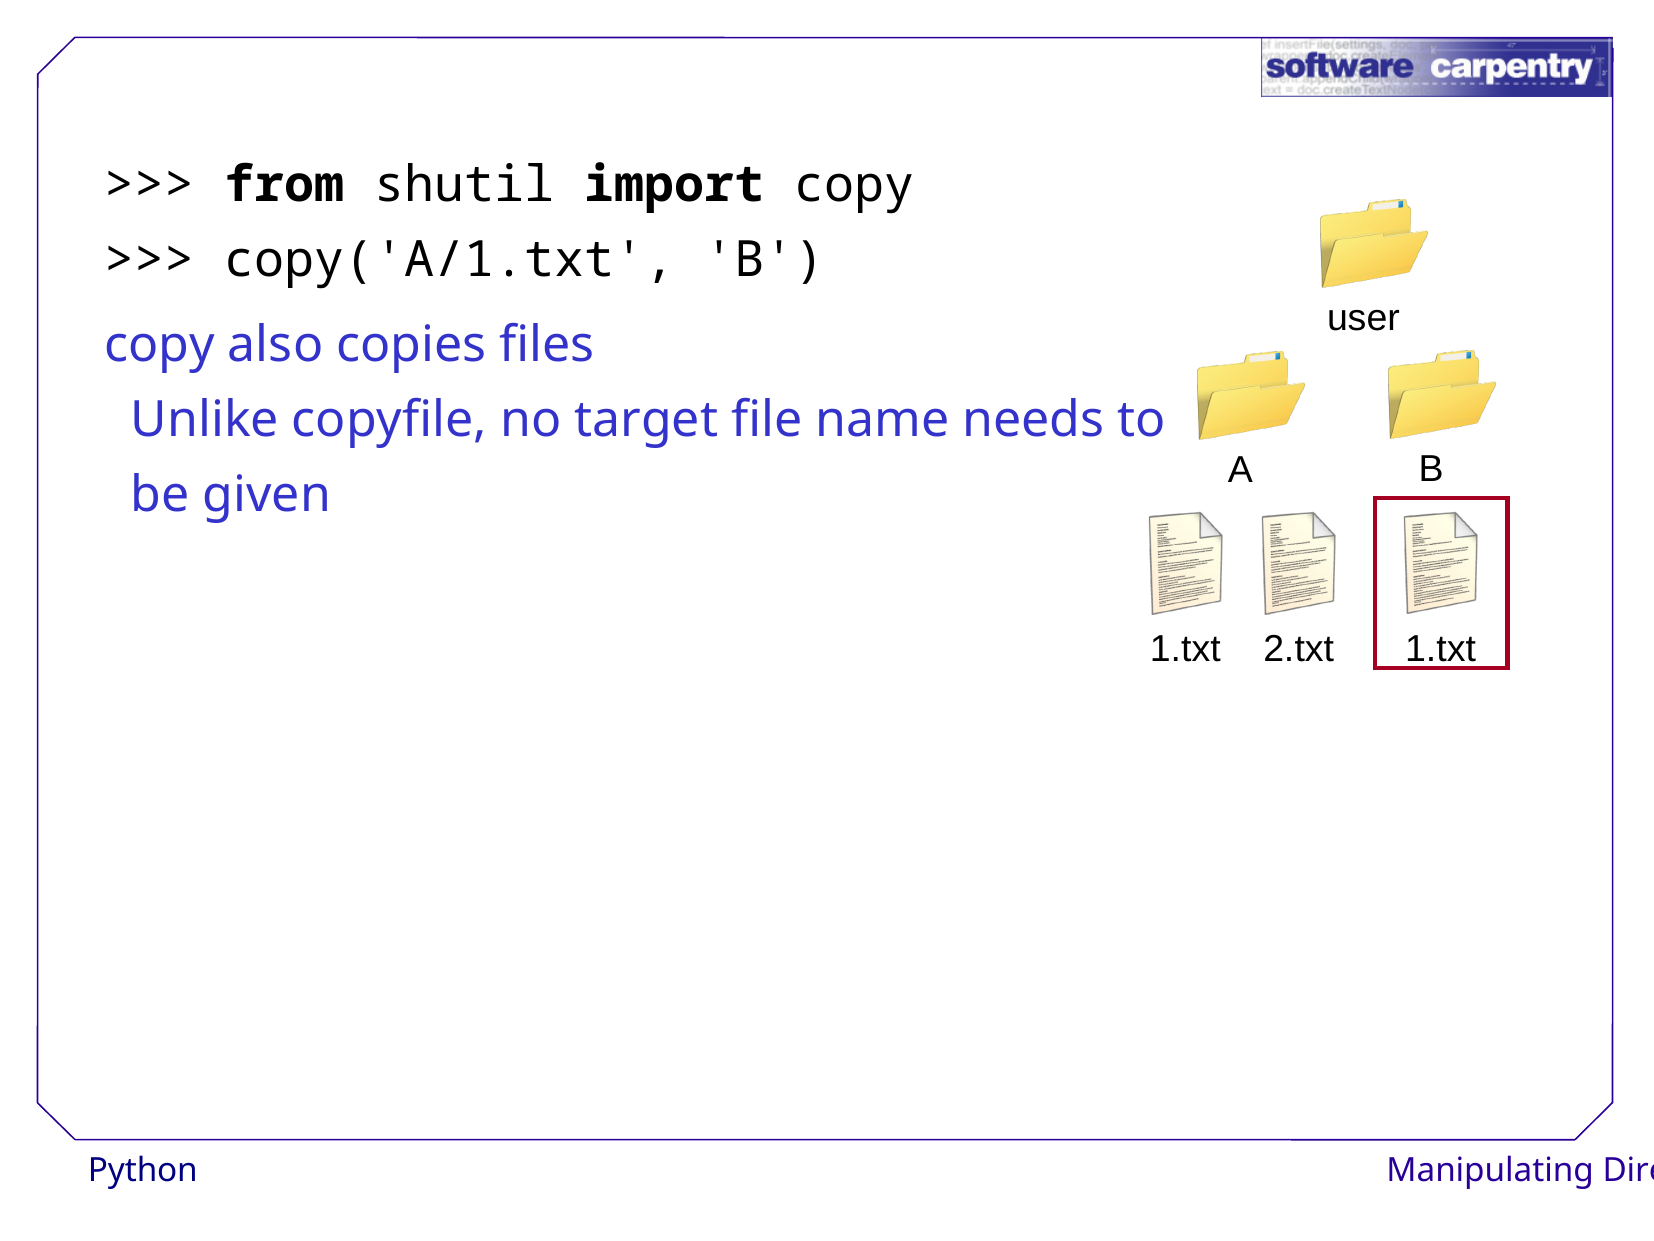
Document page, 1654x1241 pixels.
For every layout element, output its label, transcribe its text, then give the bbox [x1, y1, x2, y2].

text_box copy also copies files Unlike copyfile, no target file name needs to be given [89, 289, 809, 384]
text_box 2.txt [1248, 620, 1350, 678]
text_box 1.txt [1135, 620, 1236, 678]
picture [1384, 505, 1498, 620]
picture [1129, 505, 1356, 620]
text_box 1.txt [1390, 670, 1492, 678]
text_box B [1403, 452, 1459, 496]
picture [1384, 336, 1500, 452]
text_box >>> from shutil import copy >>> copy('A/1.txt', 'B') [89, 128, 1512, 1037]
picture [1316, 185, 1432, 301]
text_box A [1212, 453, 1268, 499]
picture [1193, 337, 1309, 453]
picture [1261, 39, 1613, 97]
text_box user [1312, 289, 1415, 347]
text_box 1.txt [1390, 620, 1492, 666]
